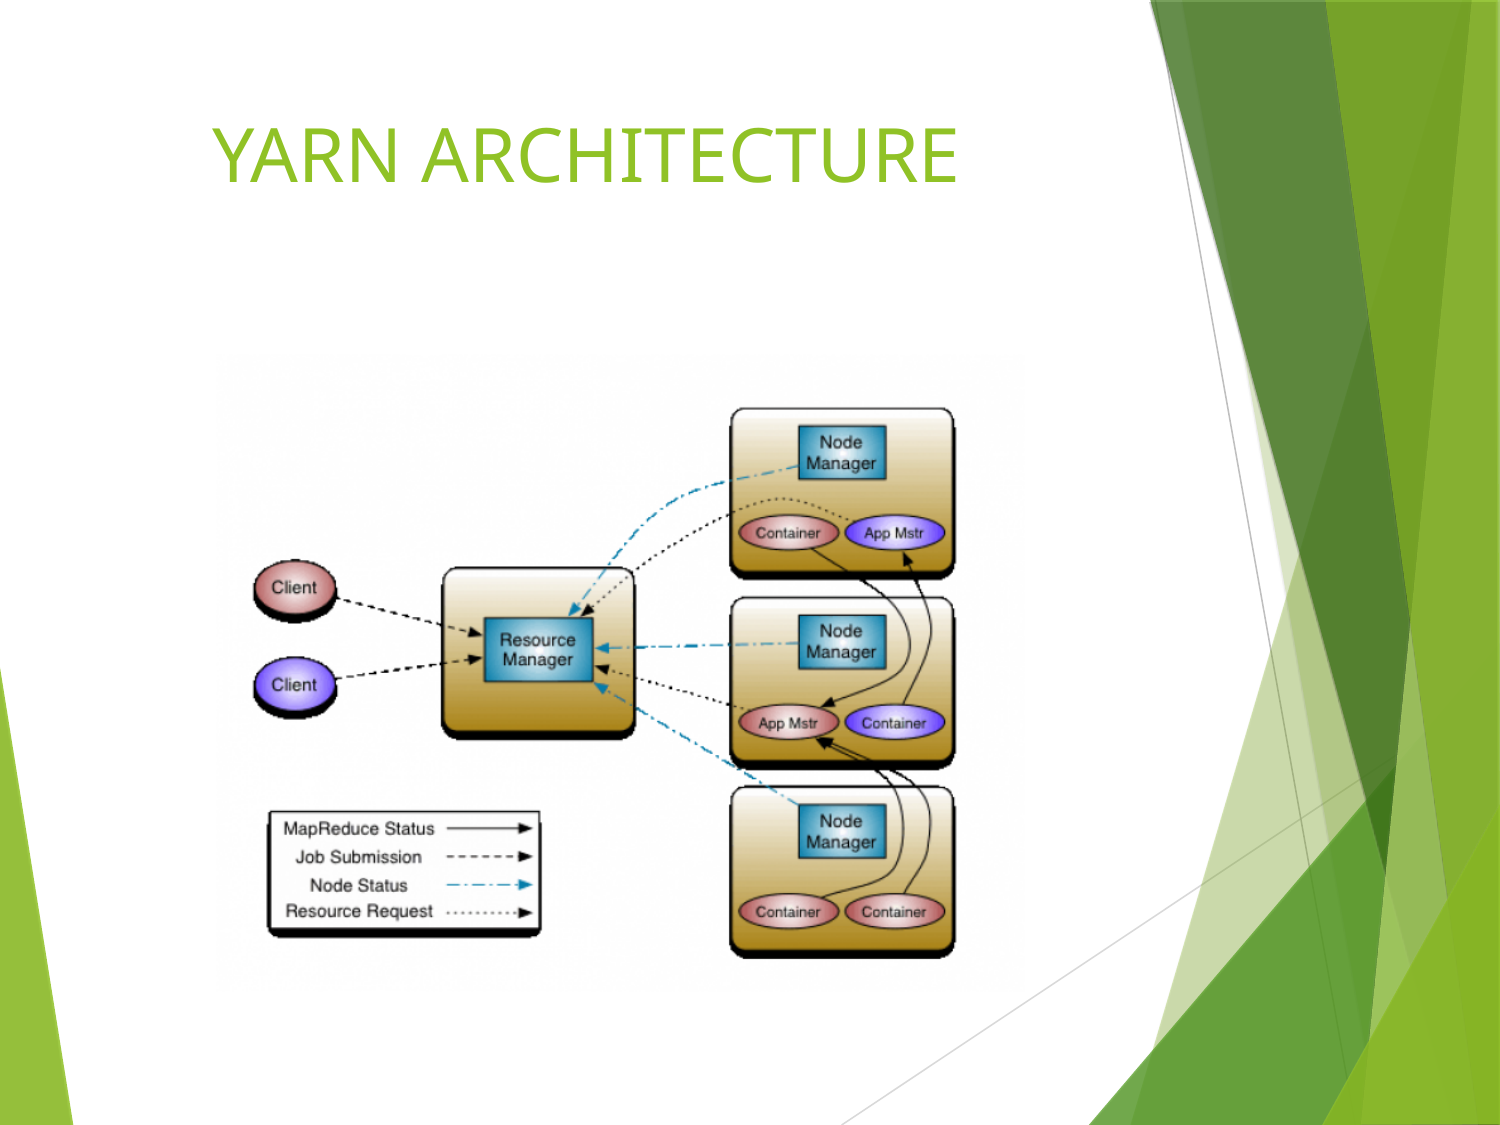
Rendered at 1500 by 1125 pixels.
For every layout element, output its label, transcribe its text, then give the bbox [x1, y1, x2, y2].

title YARN ARCHITECTURE [99, 99, 1142, 317]
picture [216, 354, 1025, 992]
